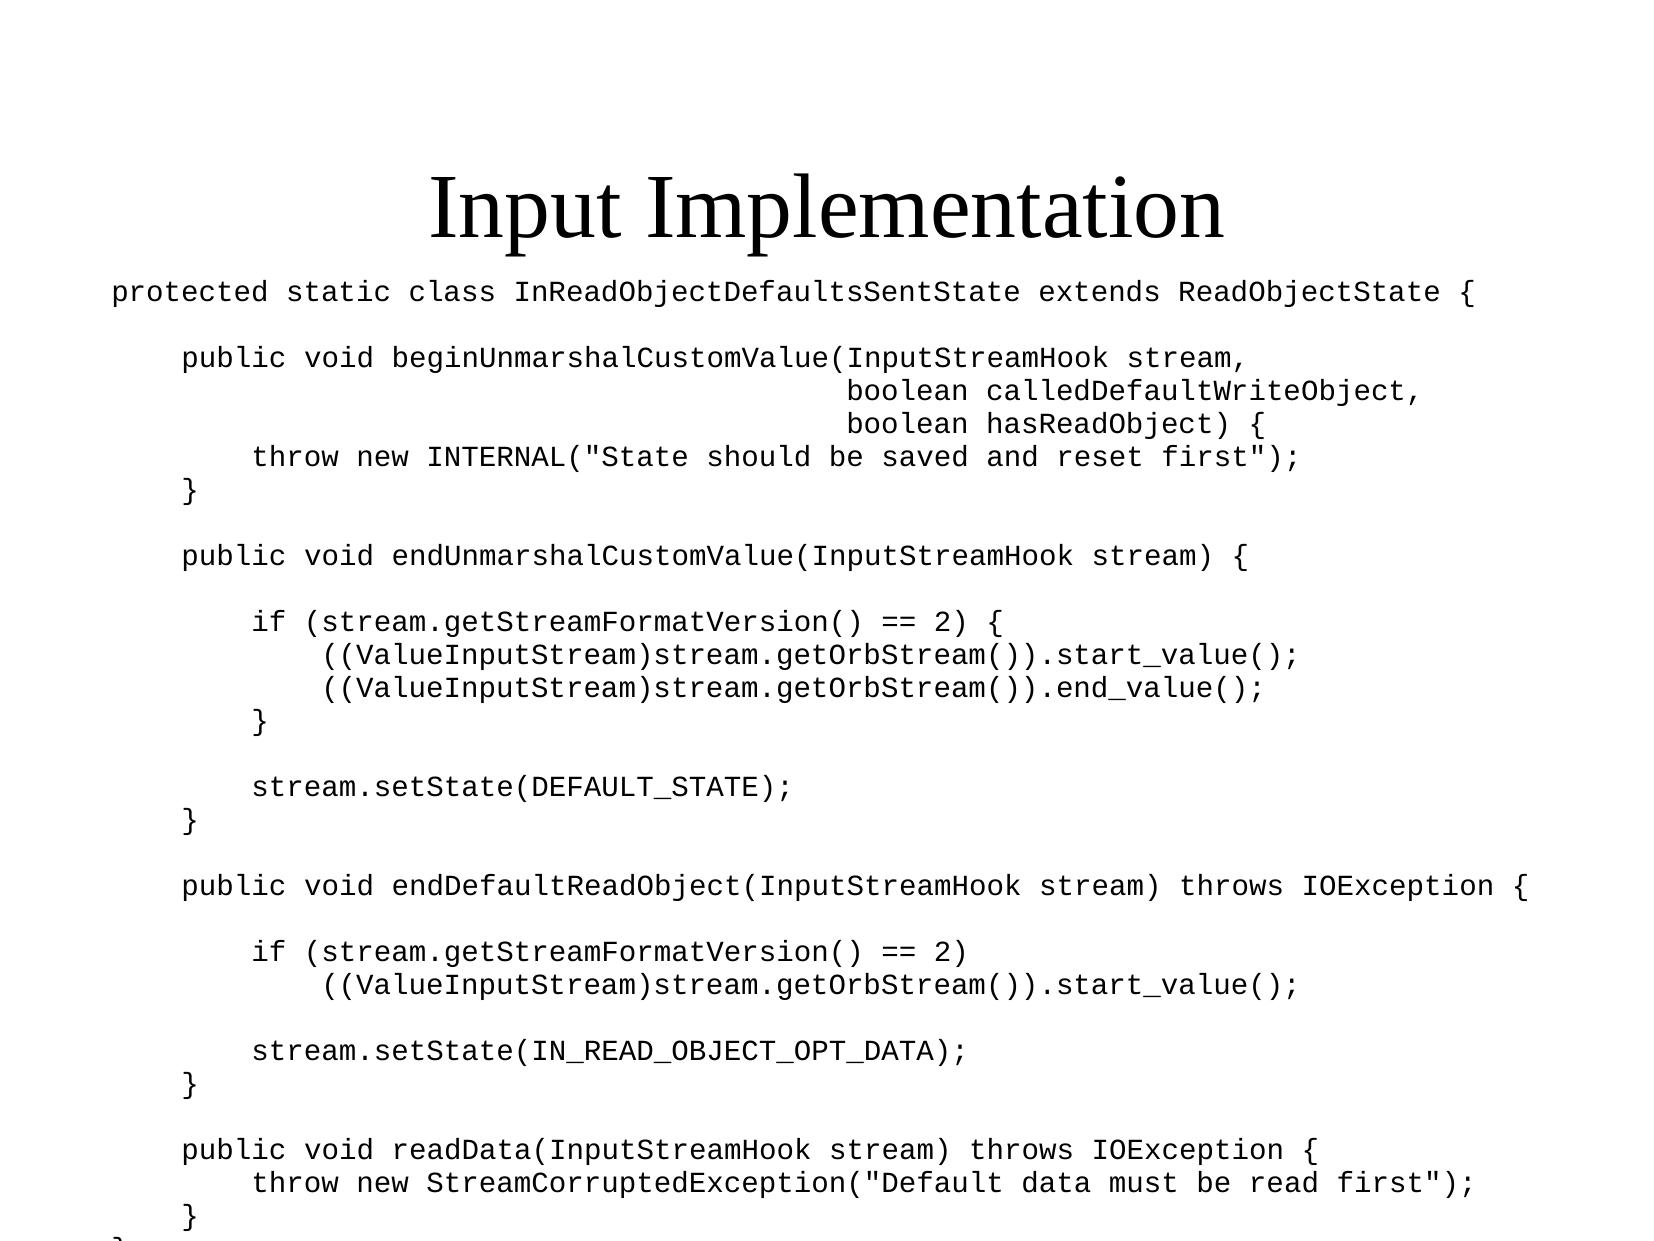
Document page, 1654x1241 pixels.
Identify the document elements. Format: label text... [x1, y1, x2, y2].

title Input Implementation [121, 102, 1534, 277]
text_box protected static class InReadObjectDefaultsSentState extends ReadObjectState { public void beginUnmarshalCustomValue(InputStreamHook stream, boolean calledDefaultWriteObject, boolean hasReadObject) { throw new INTERNAL("State should be saved and reset first"); } public void endUnmarshalCustomValue(InputStreamHook stream) { if (stream.getStreamFormatVersion() == 2) { ((ValueInputStream)stream.getOrbStream()).start_value(); ((ValueInputStream)stream.getOrbStream()).end_value(); } stream.setState(DEFAULT_STATE); } public void endDefaultReadObject(InputStreamHook stream) throws IOException { if (stream.getStreamFormatVersion() == 2) ((ValueInputStream)stream.getOrbStream()).start_value(); stream.setState(IN_READ_OBJECT_OPT_DATA); } public void readData(InputStreamHook stream) throws IOException { throw new StreamCorruptedException("Default data must be read first"); } } [41, 277, 1615, 1238]
